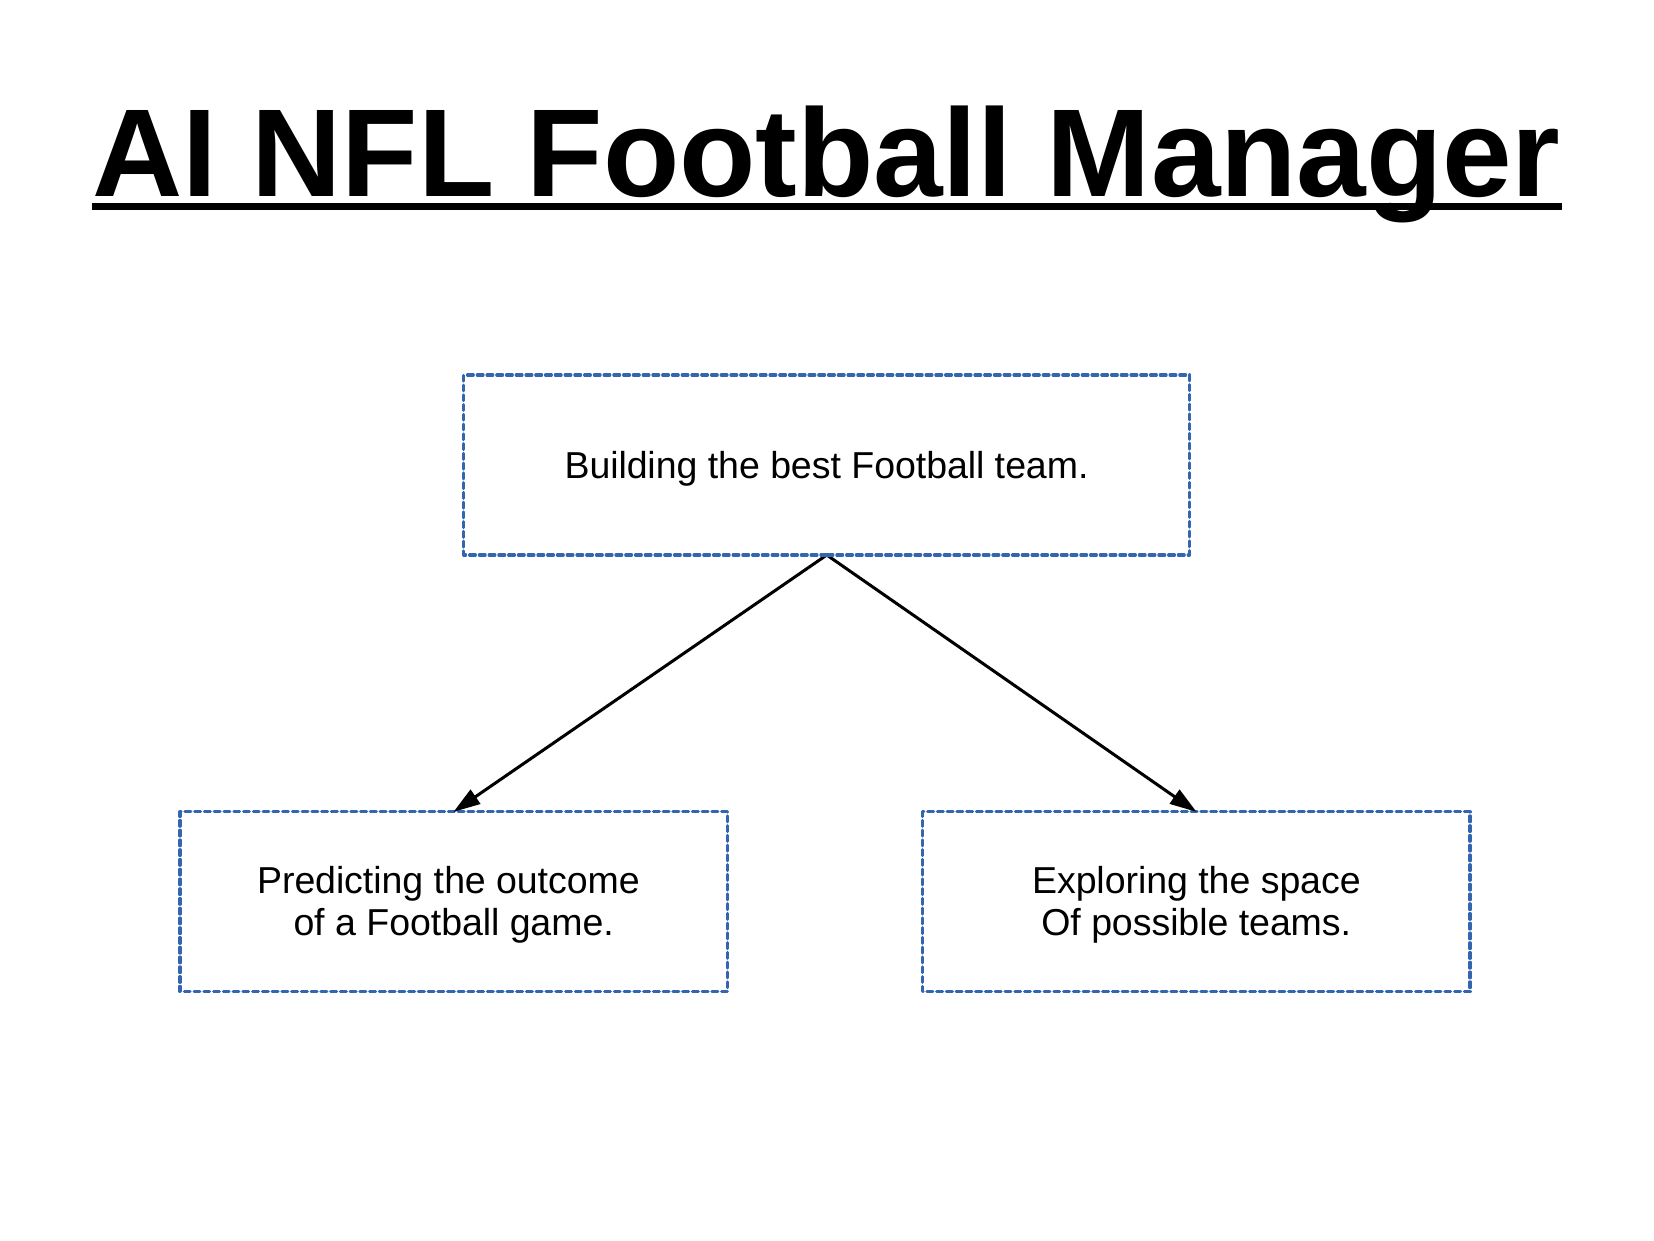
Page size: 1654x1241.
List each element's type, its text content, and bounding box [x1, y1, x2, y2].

text_box Predicting the outcome of a Football game. [180, 811, 728, 992]
text_box Building the best Football team. [463, 375, 1190, 556]
text_box Exploring the space Of possible teams. [922, 811, 1471, 992]
title AI NFL Football Manager [82, 49, 1571, 257]
